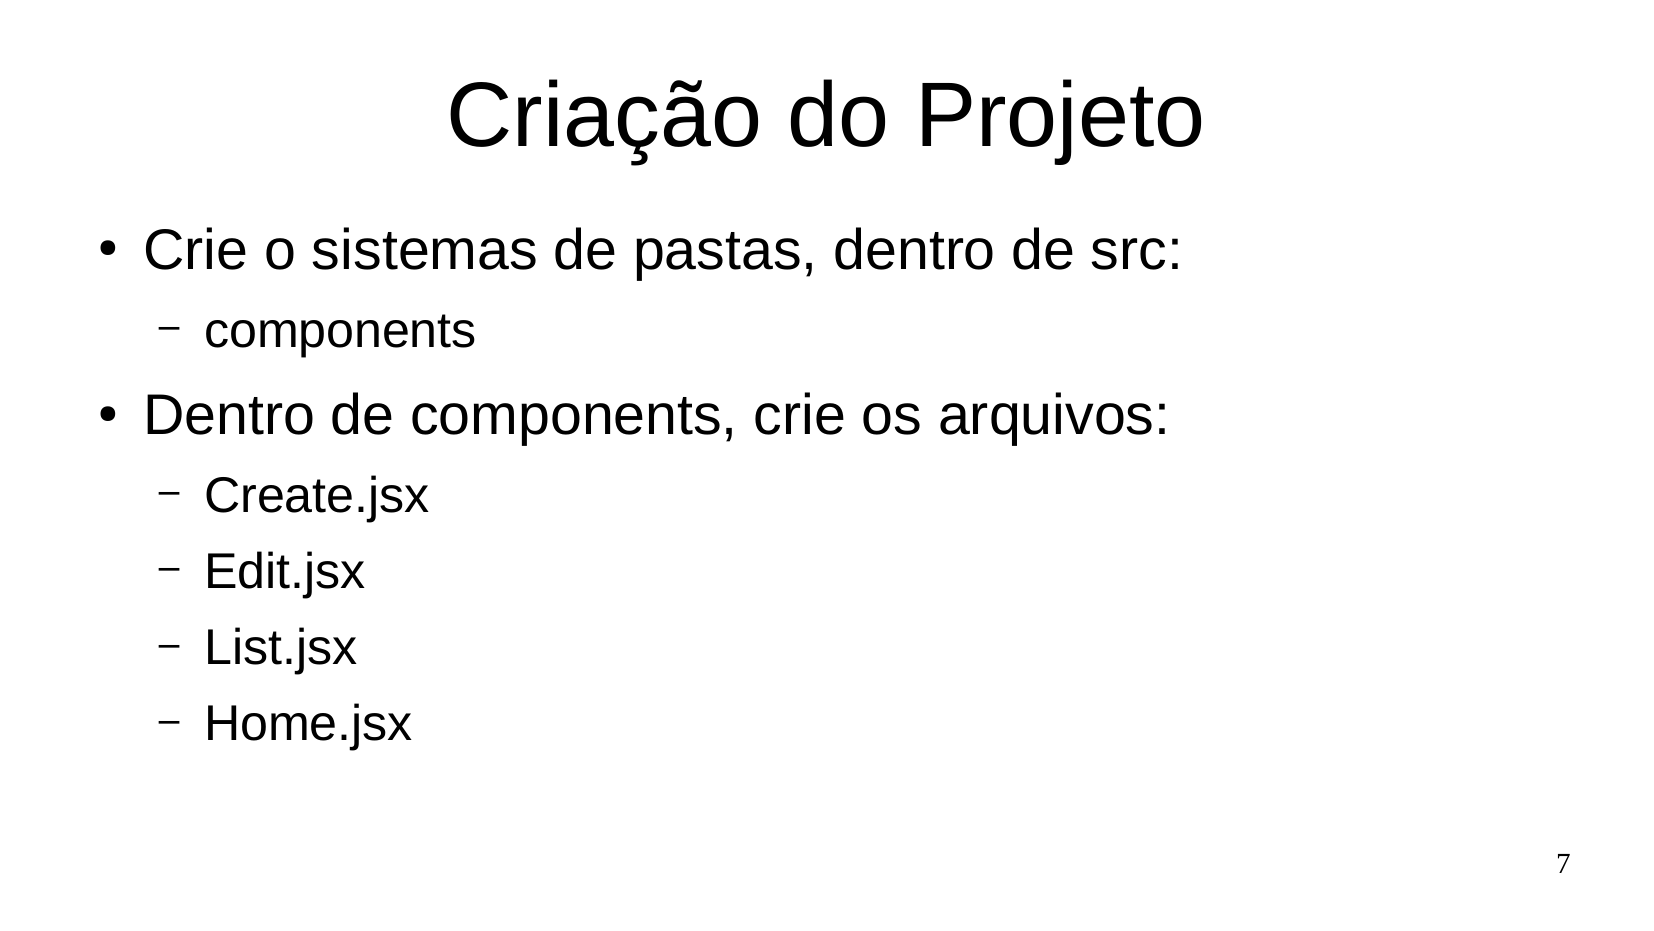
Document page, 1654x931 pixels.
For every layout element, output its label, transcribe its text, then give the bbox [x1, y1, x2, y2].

title Criação do Projeto [82, 37, 1571, 193]
list Crie o sistemas de pastas, dentro de src: components Dentro de components, crie os arquivos: Create.jsx Edit.jsx List.jsx Home.jsx [82, 217, 1571, 758]
